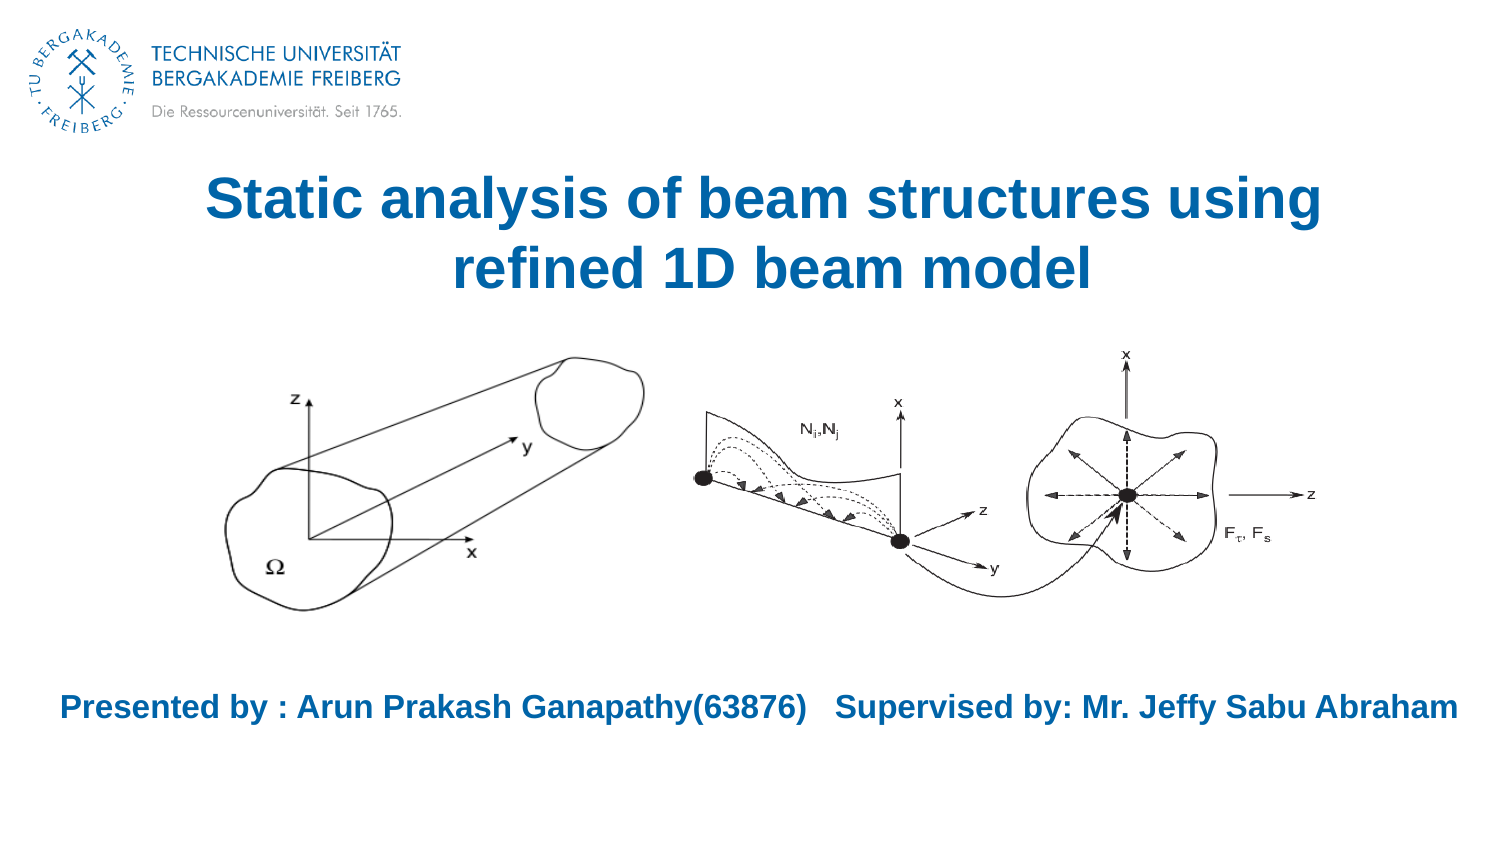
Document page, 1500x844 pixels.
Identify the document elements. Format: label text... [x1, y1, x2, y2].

picture [140, 29, 401, 133]
picture [29, 29, 134, 133]
text_box Presented by : Arun Prakash Ganapathy(63876) Supervised by: Mr. Jeffy Sabu Abraham [45, 681, 1500, 781]
title Static analysis of beam structures using refined 1D beam model [180, 123, 1382, 337]
picture [165, 336, 1351, 616]
